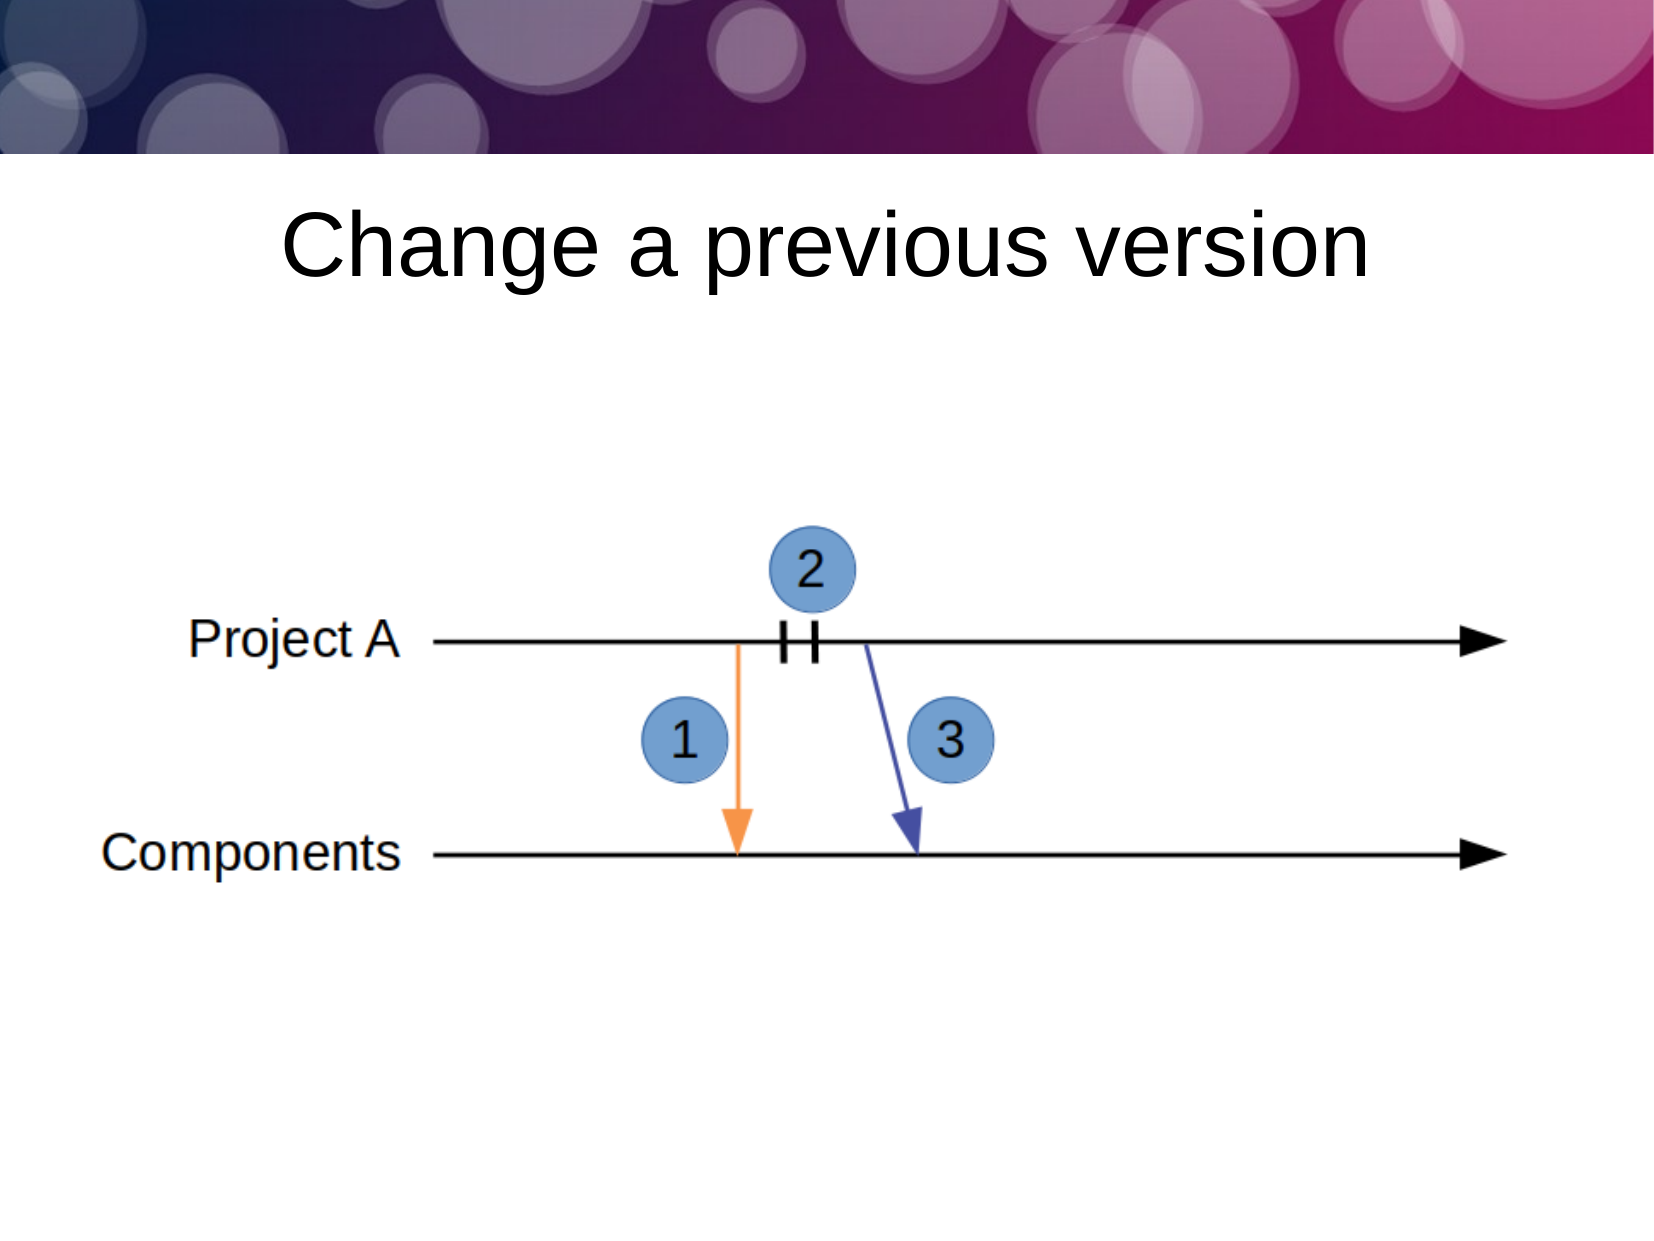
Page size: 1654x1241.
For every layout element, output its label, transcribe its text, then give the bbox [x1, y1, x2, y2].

title Change a previous version [82, 159, 1571, 331]
picture [0, 0, 1654, 154]
picture [82, 478, 1571, 975]
